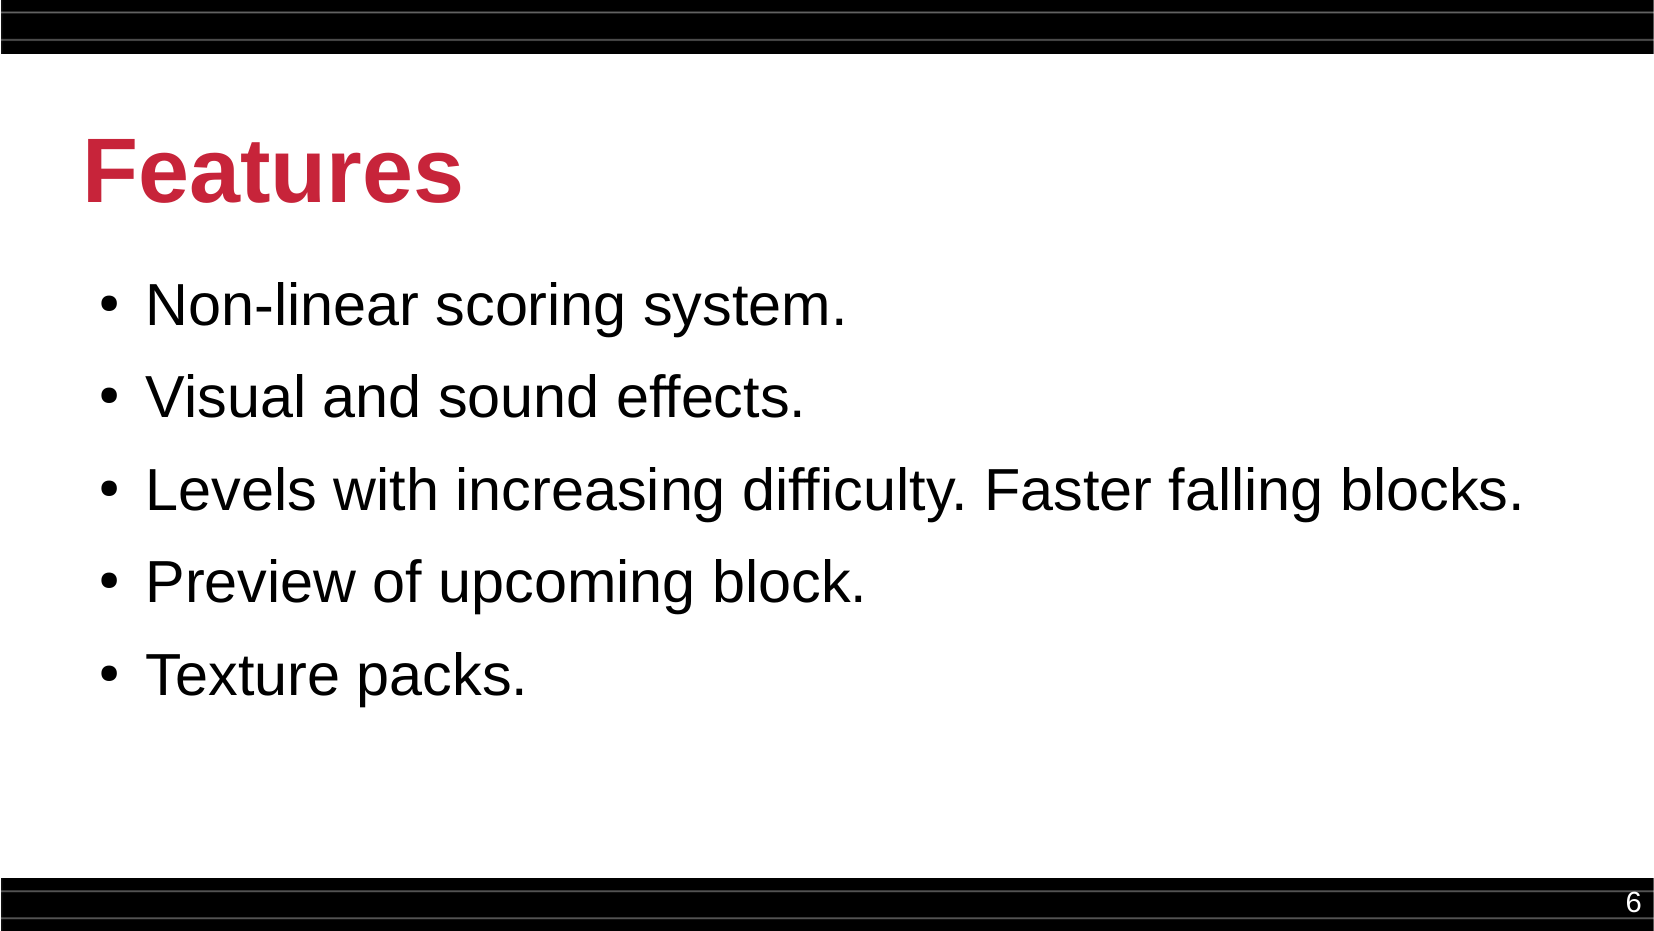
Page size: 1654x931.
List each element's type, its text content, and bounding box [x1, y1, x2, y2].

picture [1, 878, 1654, 931]
title Features [82, 92, 1571, 249]
list Non-linear scoring system. Visual and sound effects. Levels with increasing difficulty. Faster falling blocks. Preview of upcoming block. Texture packs. [82, 271, 1571, 758]
picture [1, 0, 1654, 54]
